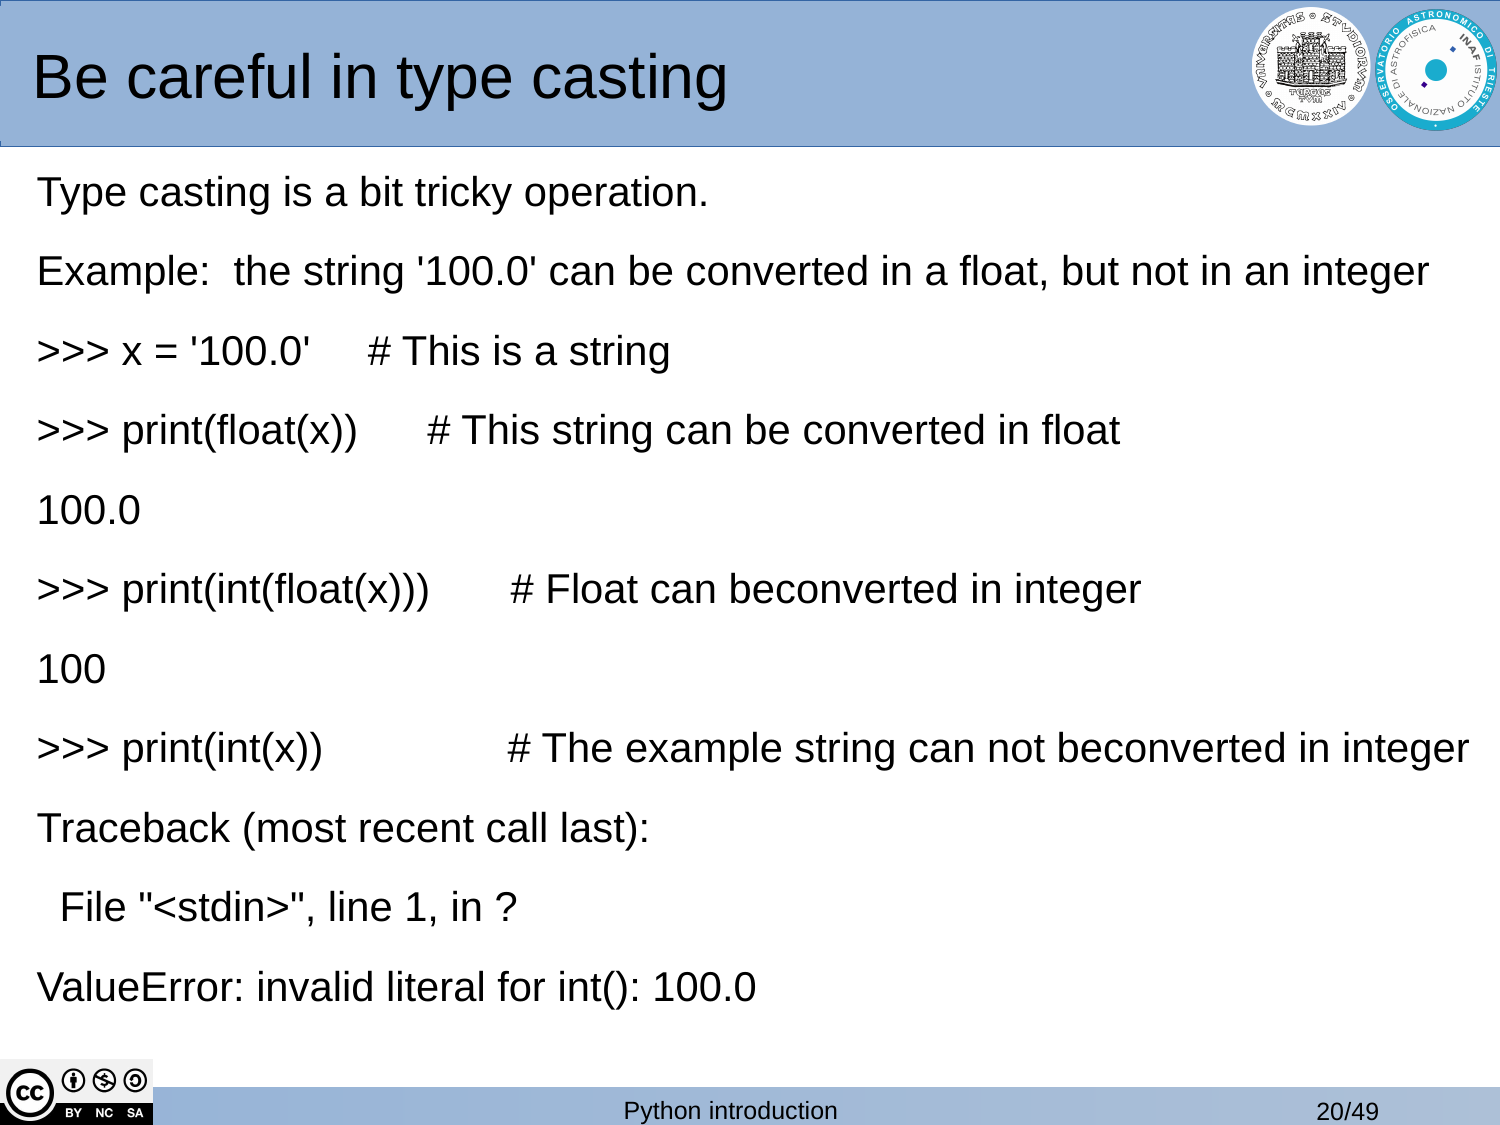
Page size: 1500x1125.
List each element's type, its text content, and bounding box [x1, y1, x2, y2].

list Type casting is a bit tricky operation. Example: the string '100.0' can be converted in a float, but not in an integer >>> x = '100.0' # This is a string >>> print(float(x)) # This string can be converted in float 100.0 >>> print(int(float(x))) # Float can beconverted in integer 100 >>> print(int(x)) # The example string can not beconverted in integer Traceback (most recent call last): File "<stdin>", line 1, in ? ValueError: invalid literal for int(): 100.0 [21, 156, 1490, 1030]
picture [0, 1059, 153, 1125]
picture [1252, 0, 1500, 156]
text_box Be careful in type casting [0, 5, 1243, 141]
